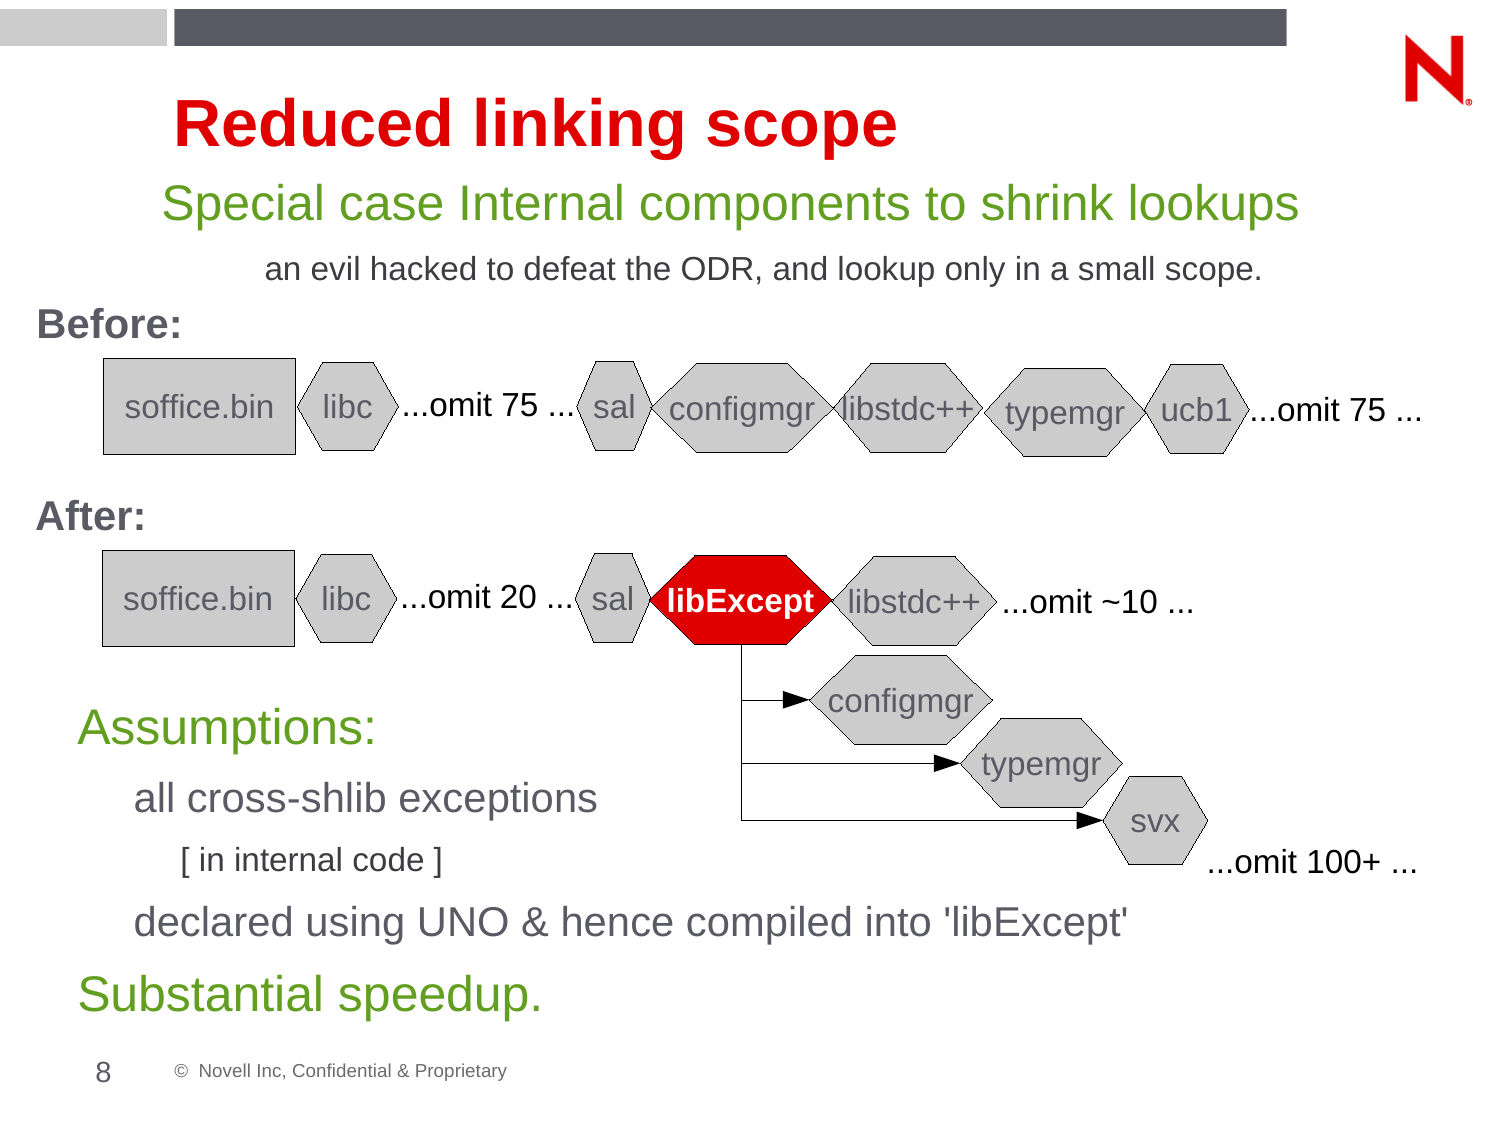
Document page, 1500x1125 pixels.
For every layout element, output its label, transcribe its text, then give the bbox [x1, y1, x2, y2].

text_box libc [295, 554, 397, 643]
text_box ...omit 100+ ... [1318, 841, 1454, 879]
text_box sal [583, 422, 646, 451]
text_box ...omit 75 ... [401, 384, 674, 422]
list Assumptions: all cross-shlib exceptions [ in internal code ] declared using UNO & hence compiled into 'libExcept' Substantial speedup. [77, 696, 1318, 1034]
title Reduced linking scope [173, 41, 1395, 172]
picture [1403, 32, 1473, 107]
text_box sal [584, 553, 642, 576]
text_box libExcept [649, 555, 833, 645]
text_box ucb1 [1144, 364, 1249, 454]
text_box soffice.bin [102, 550, 295, 647]
text_box configmgr [650, 363, 833, 453]
text_box sal [586, 361, 644, 384]
text_box ...omit 75 ... [1249, 389, 1439, 427]
text_box libstdc++ [833, 363, 983, 453]
list Special case Internal components to shrink lookups an evil hacked to defeat the ODR, and lookup only in a small scope. [161, 172, 1402, 332]
text_box ...omit 20 ... [400, 576, 672, 614]
text_box typemgr [984, 368, 1146, 457]
text_box libc [297, 362, 399, 451]
text_box soffice.bin [103, 358, 296, 455]
text_box configmgr [813, 655, 989, 696]
text_box Before: [36, 298, 275, 345]
text_box sal [581, 614, 645, 643]
text_box libstdc++ [831, 556, 997, 646]
text_box ...omit ~10 ... [1001, 581, 1242, 619]
text_box After: [35, 490, 274, 538]
